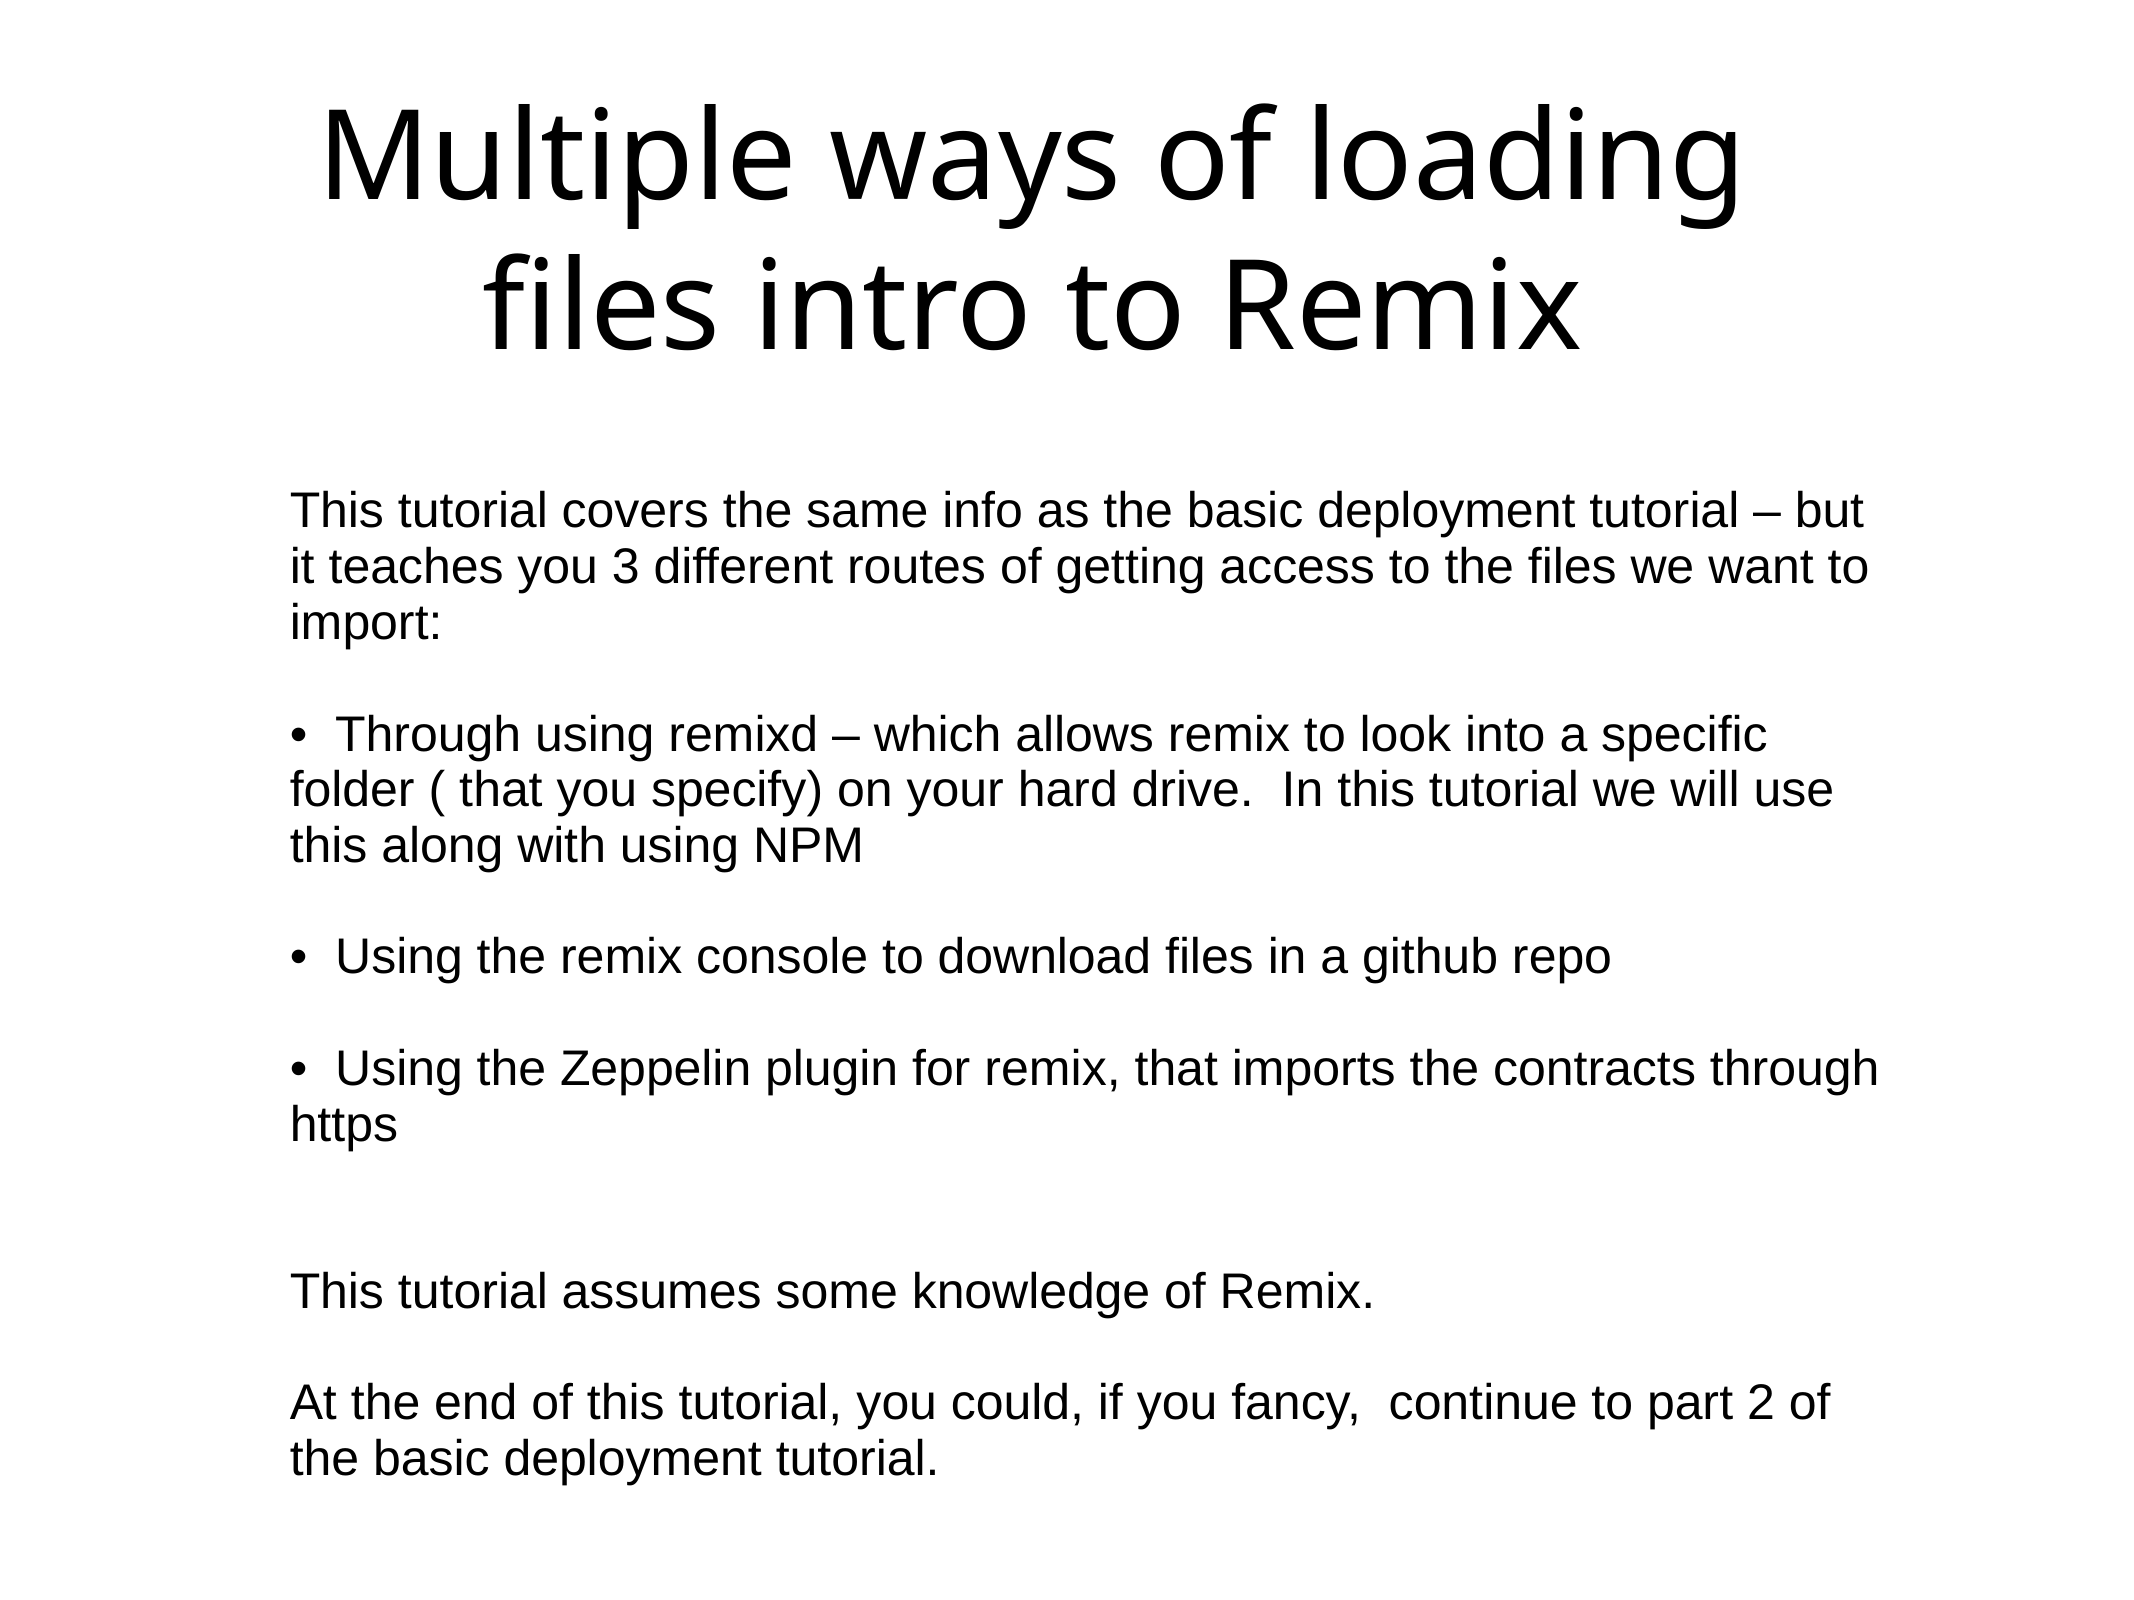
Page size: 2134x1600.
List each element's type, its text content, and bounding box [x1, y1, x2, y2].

text_box This tutorial covers the same info as the basic deployment tutorial – but it teaches you 3 different routes of getting access to the files we want to import: • Through using remixd – which allows remix to look into a specific folder ( that you specify) on your hard drive. In this tutorial we will use this along with using NPM • Using the remix console to download files in a github repo • Using the Zeppelin plugin for remix, that imports the contracts through https This tutorial assumes some knowledge of Remix. At the end of this tutorial, you could, if you fancy, continue to part 2 of the basic deployment tutorial. [275, 475, 1911, 1471]
title Multiple ways of loading files intro to Remix [174, 67, 1892, 301]
